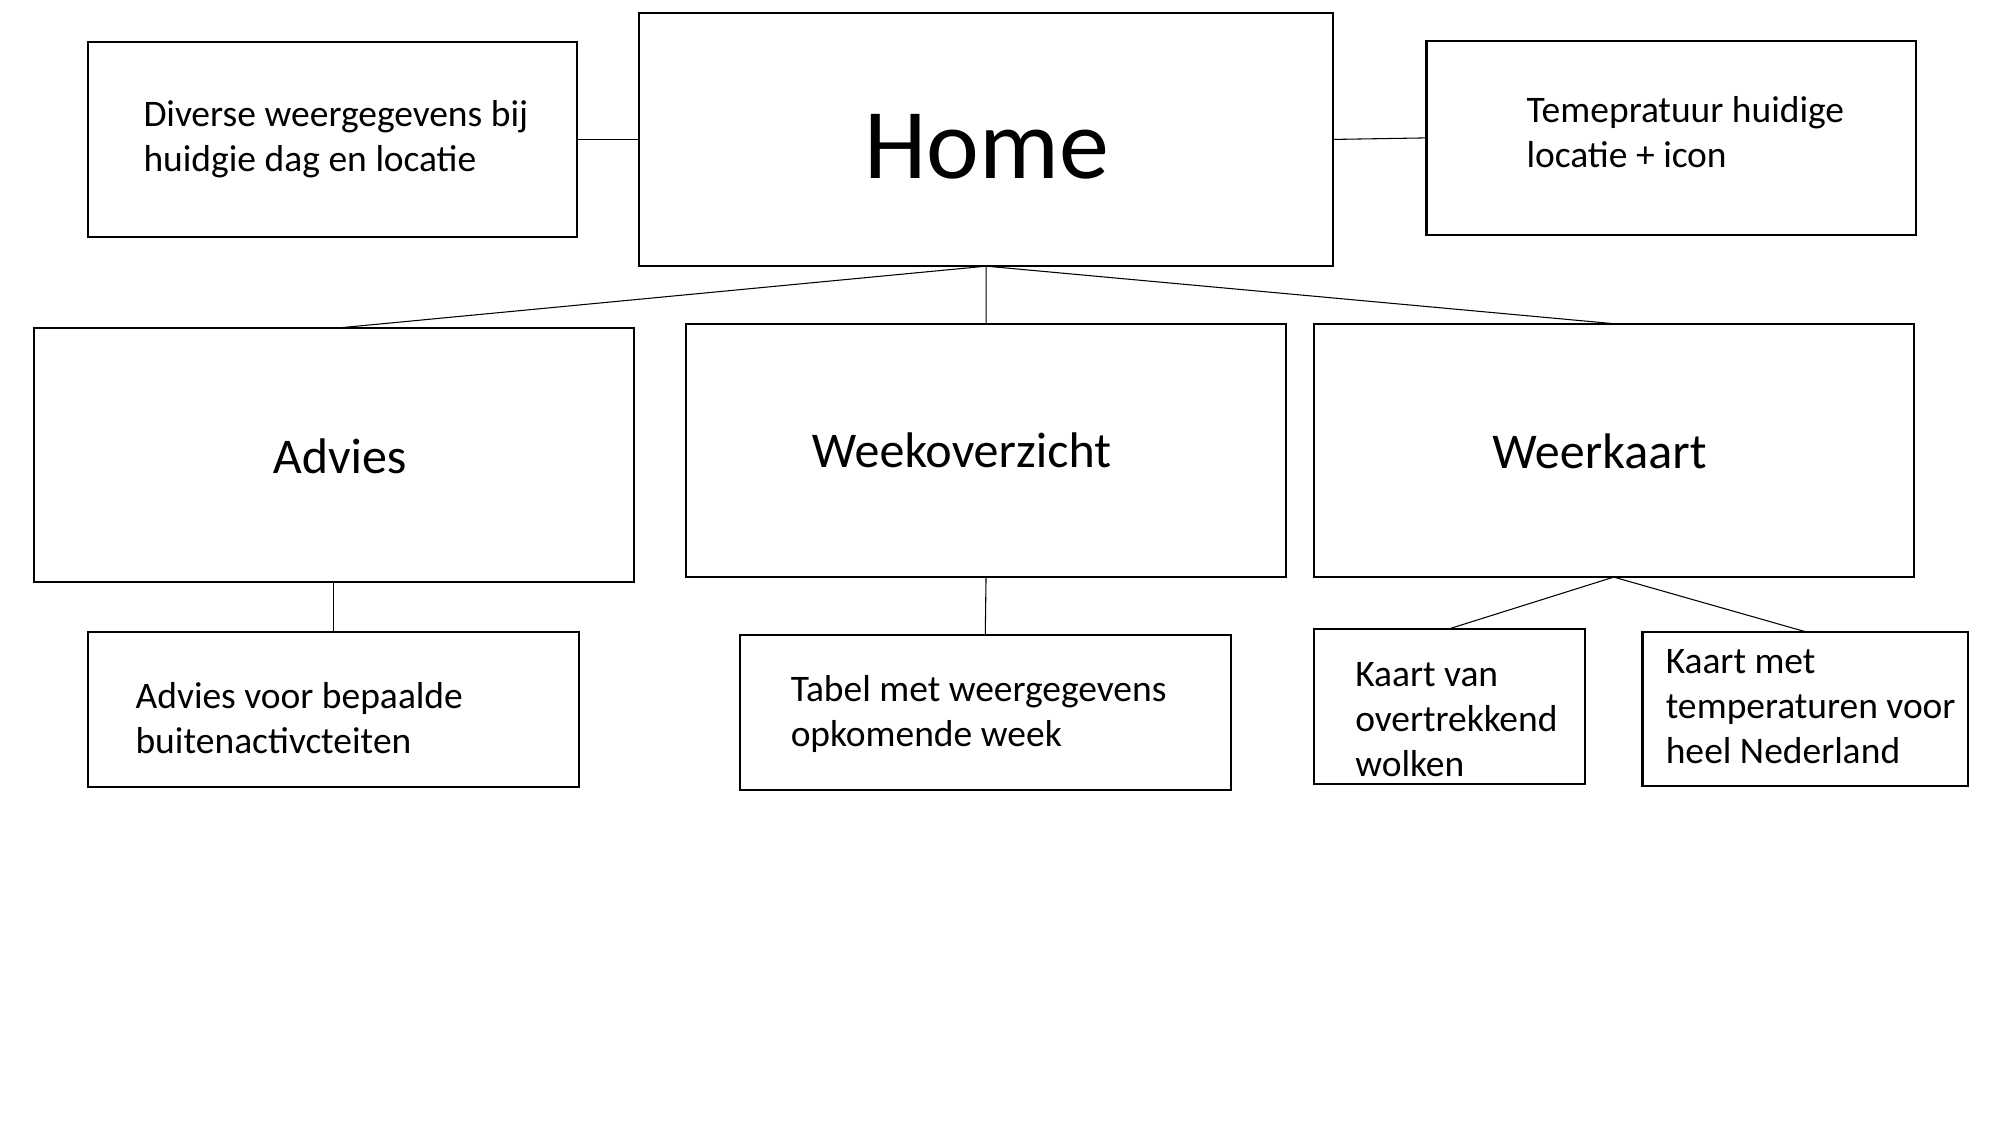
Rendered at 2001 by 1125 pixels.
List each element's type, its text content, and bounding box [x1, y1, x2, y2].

text_box Advies [258, 415, 687, 492]
text_box Temepratuur huidige locatie + icon [1511, 78, 1872, 185]
text_box Weekoverzicht [796, 410, 1202, 487]
text_box Home [849, 71, 1151, 208]
text_box Advies voor bepaalde buitenactivcteiten [120, 663, 561, 770]
text_box Kaart van overtrekkendwolken [1340, 641, 1579, 793]
text_box Diverse weergegevens bij huidgie dag en locatie [128, 81, 589, 188]
text_box Weerkaart [1477, 411, 1967, 487]
text_box Tabel met weergegevens opkomende week [775, 656, 1197, 763]
text_box Kaart met temperaturen voor heel Nederland [1650, 628, 1973, 781]
